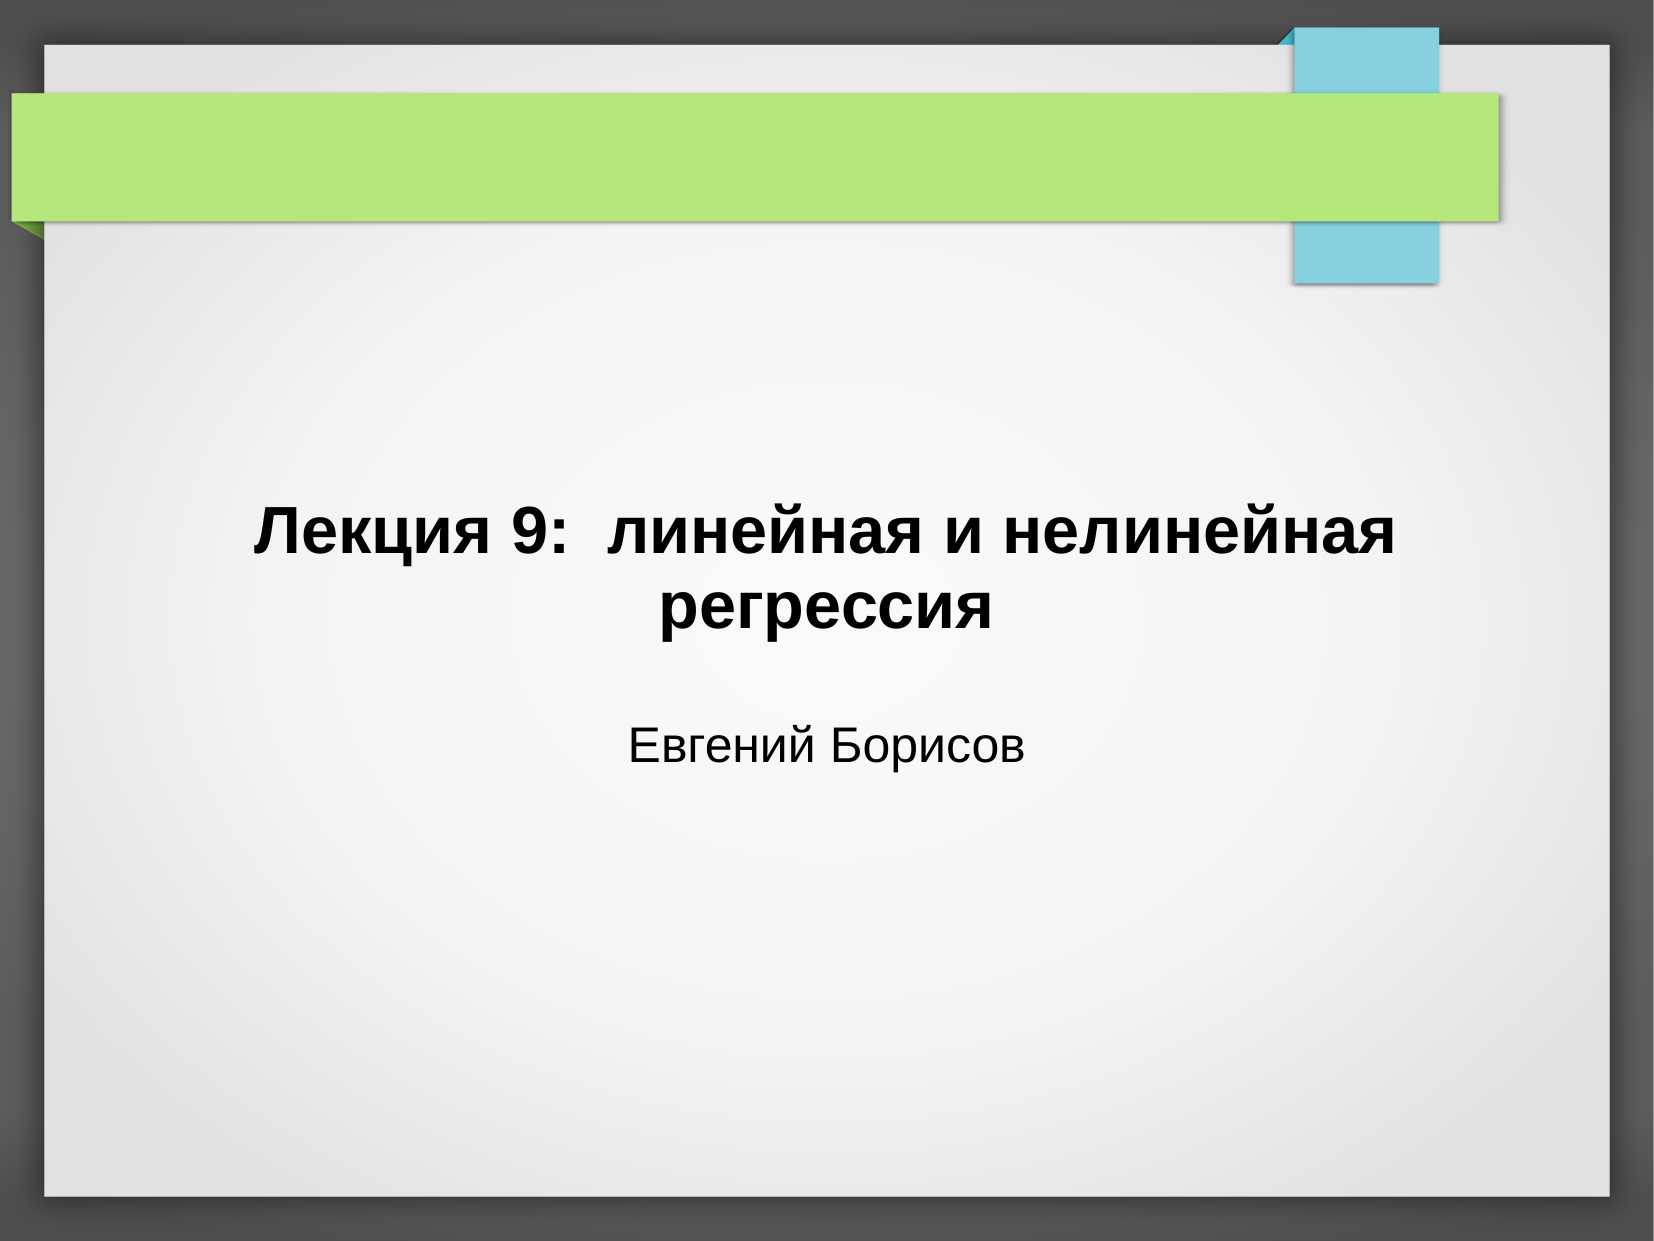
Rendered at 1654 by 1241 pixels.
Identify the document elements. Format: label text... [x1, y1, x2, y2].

subtitle Лекция 9: линейная и нелинейная регрессия Евгений Борисов [82, 290, 1571, 1010]
picture [0, 0, 1654, 1241]
